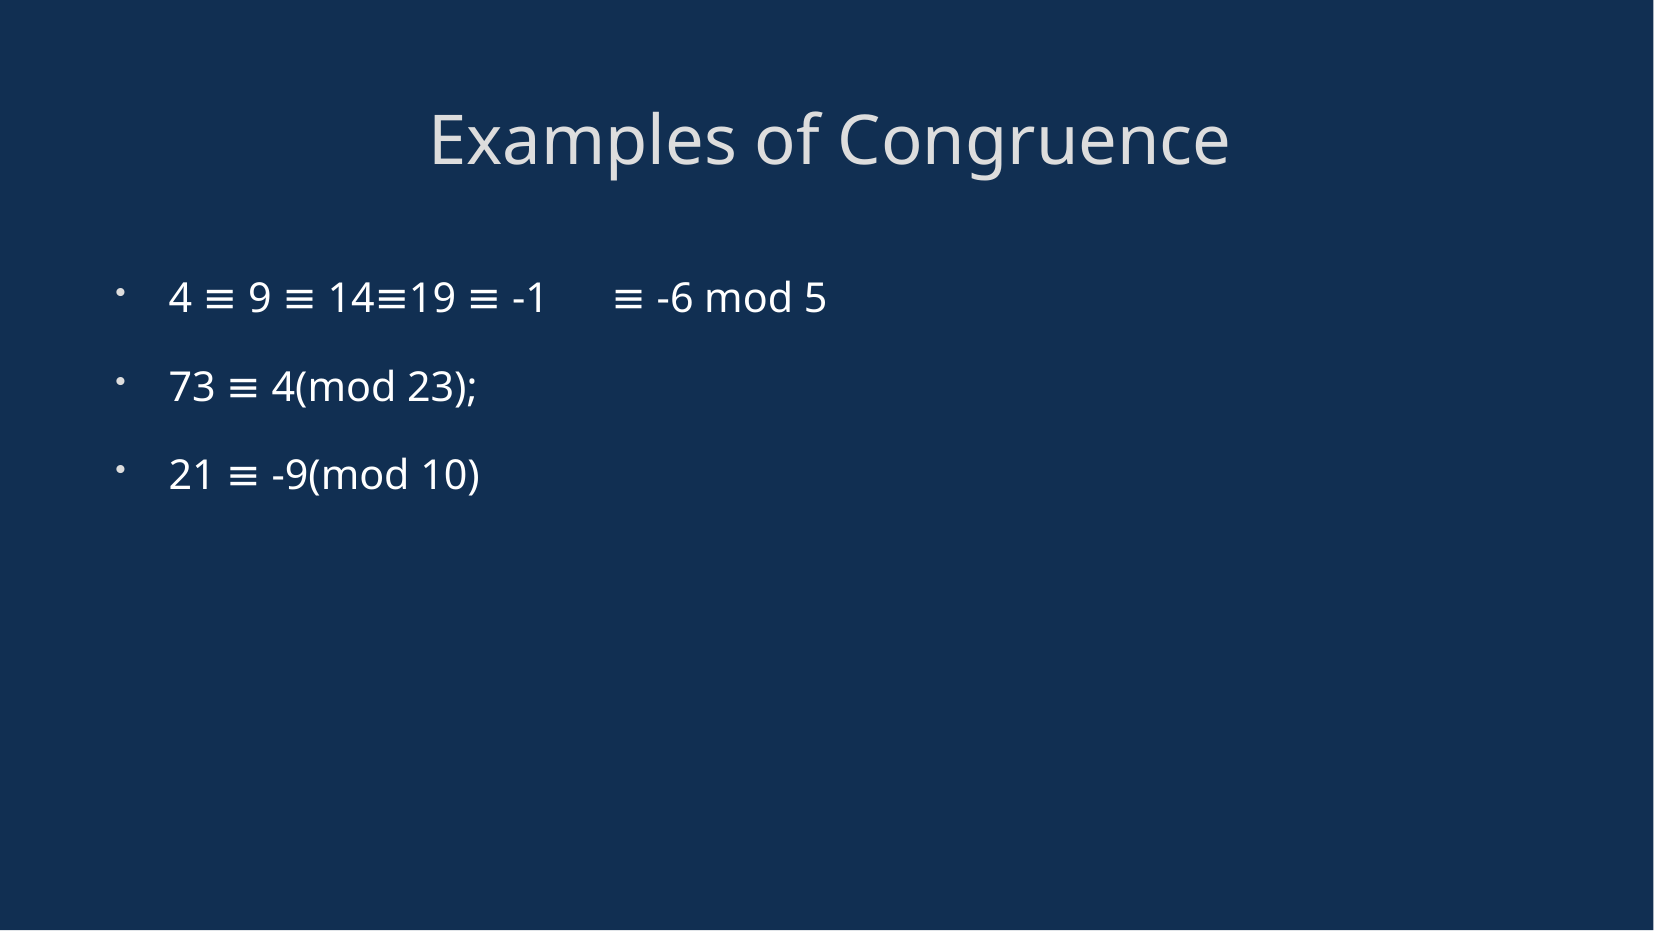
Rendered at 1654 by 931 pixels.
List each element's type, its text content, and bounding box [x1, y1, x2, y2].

list 4 ≡ 9 ≡ 14≡19 ≡ -1 ≡ -6 mod 5 73 ≡ 4(mod 23); 21 ≡ -9(mod 10) [97, 268, 1563, 806]
title Examples of Congruence [97, 56, 1563, 220]
